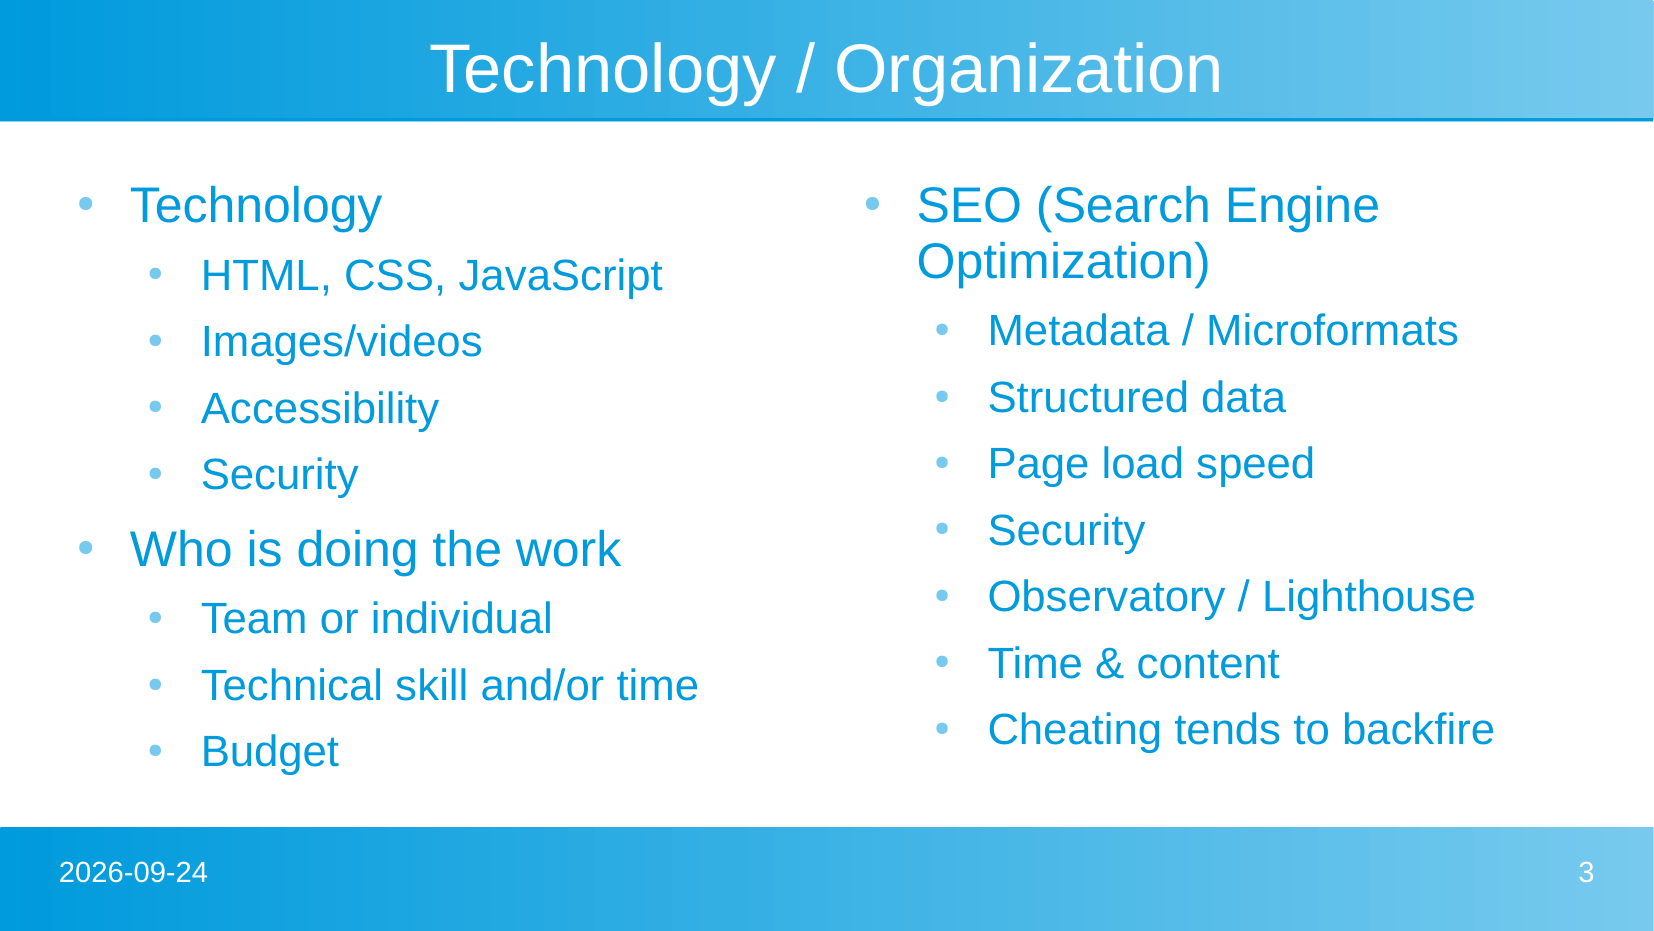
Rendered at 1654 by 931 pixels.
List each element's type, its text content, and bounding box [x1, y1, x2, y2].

list Technology HTML, CSS, JavaScript Images/videos Accessibility Security Who is doing the work Team or individual Technical skill and/or time Budget [59, 177, 809, 768]
list SEO (Search Engine Optimization) Metadata / Microformats Structured data Page load speed Security Observatory / Lighthouse Time & content Cheating tends to backfire [845, 177, 1596, 768]
title Technology / Organization [59, 29, 1595, 108]
